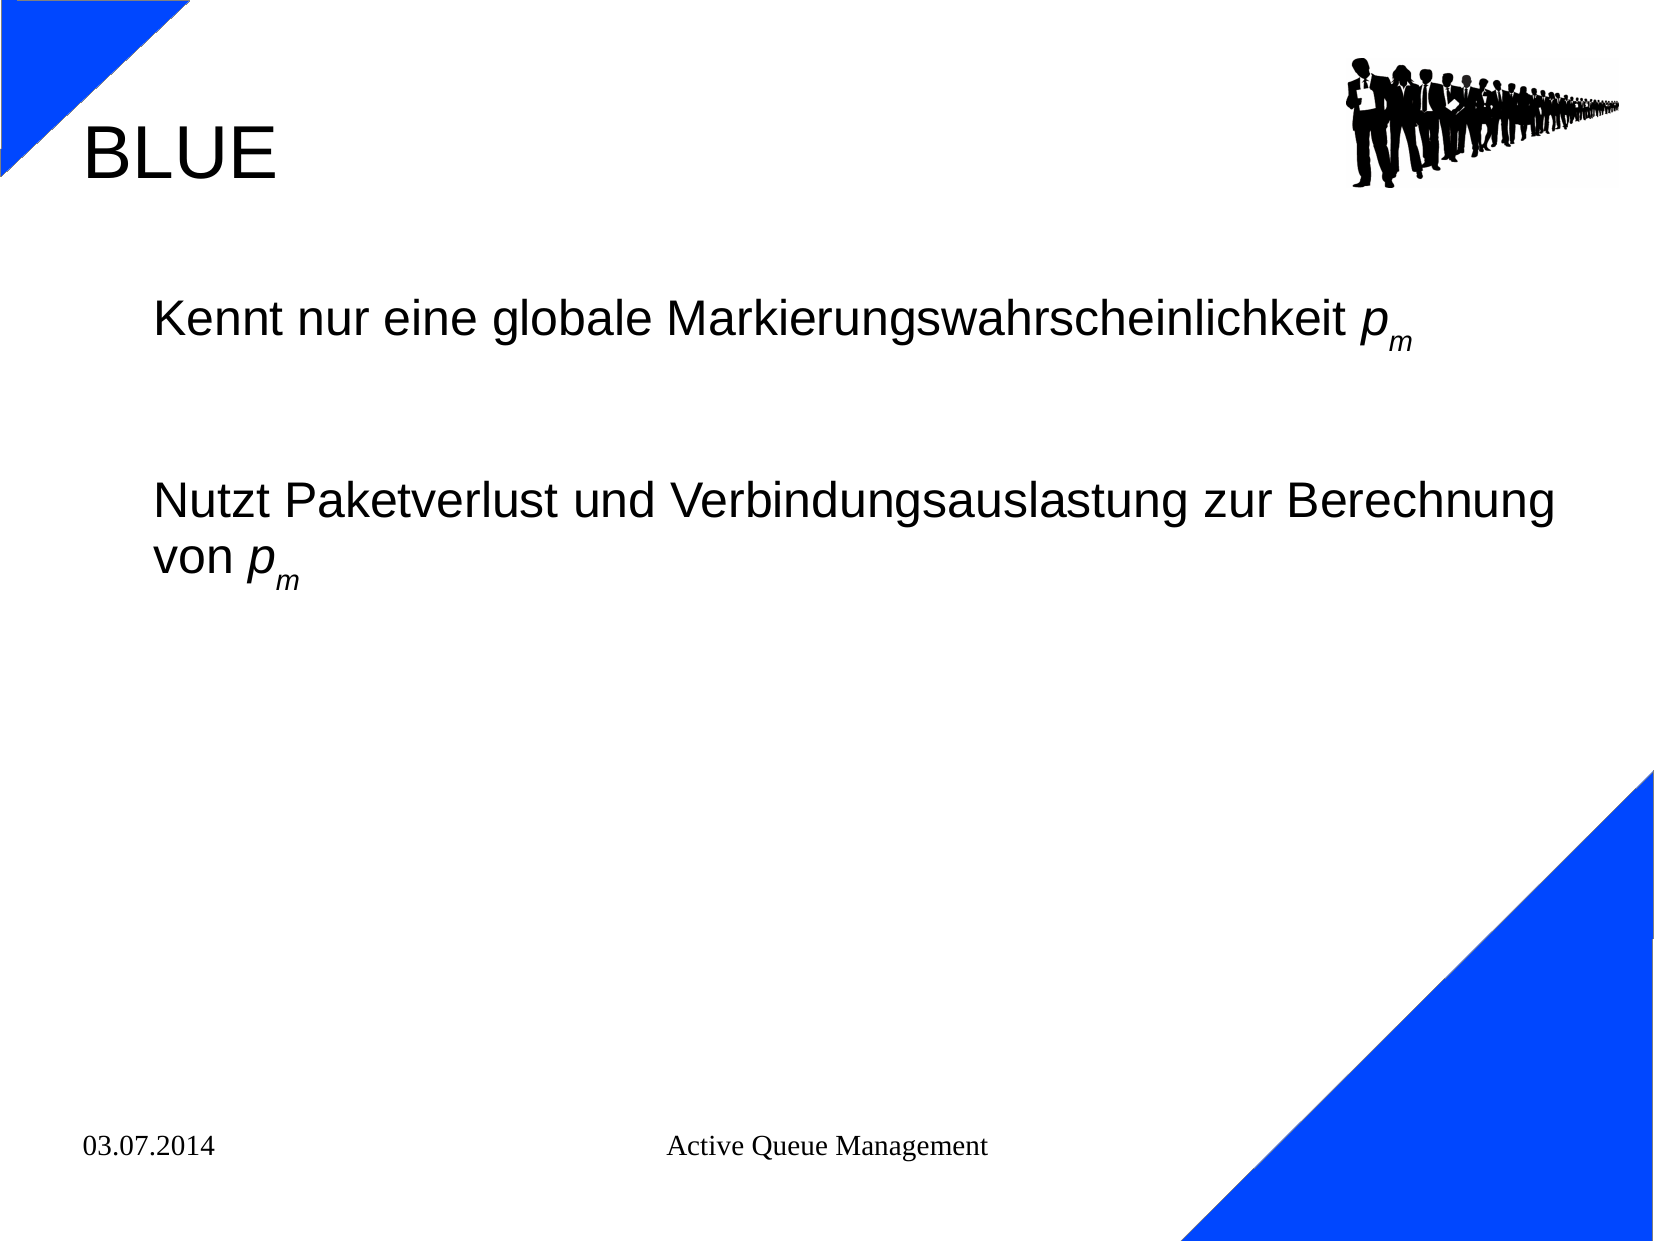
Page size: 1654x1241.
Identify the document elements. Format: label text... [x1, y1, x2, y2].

text_box [0, 0, 190, 177]
text_box [1180, 770, 1654, 1241]
title BLUE [82, 49, 1571, 257]
picture [1346, 58, 1619, 188]
list Kennt nur eine globale Markierungswahrscheinlichkeit pm Nutzt Paketverlust und Verbindungsauslastung zur Berechnung von pm [82, 290, 1571, 1109]
